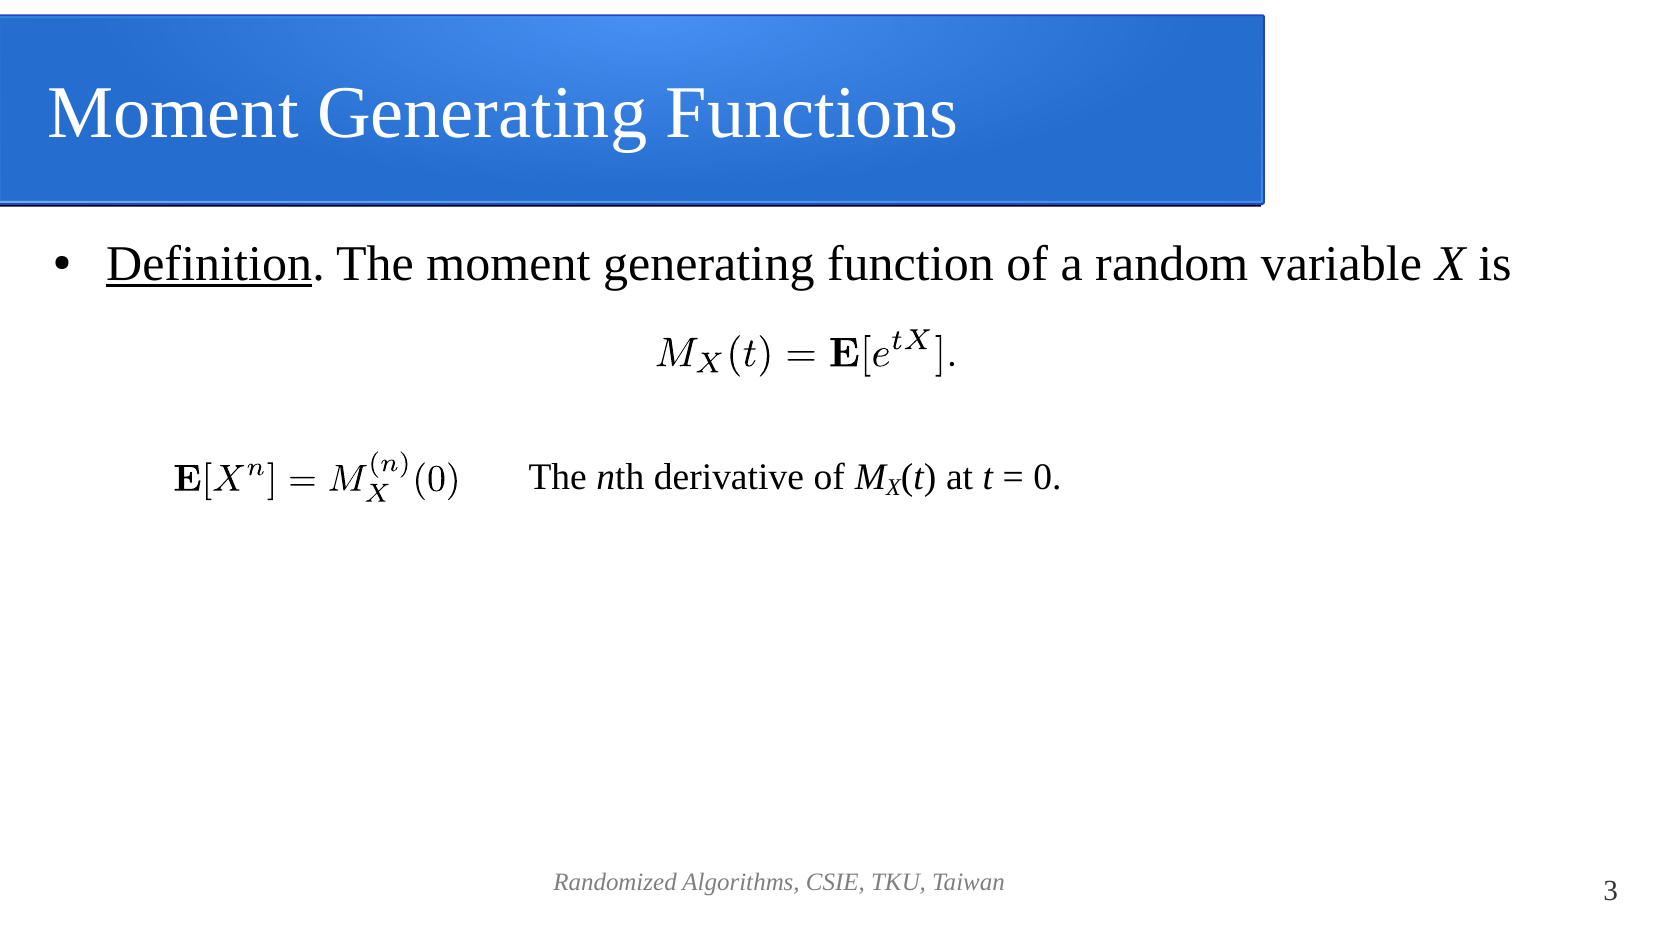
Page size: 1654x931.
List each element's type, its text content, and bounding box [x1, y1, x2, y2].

picture [654, 329, 955, 377]
picture [171, 450, 459, 504]
text_box The nth derivative of MX(t) at t = 0. [513, 448, 1117, 508]
list Definition. The moment generating function of a random variable X is [35, 236, 1524, 776]
title Moment Generating Functions [47, 35, 1199, 189]
